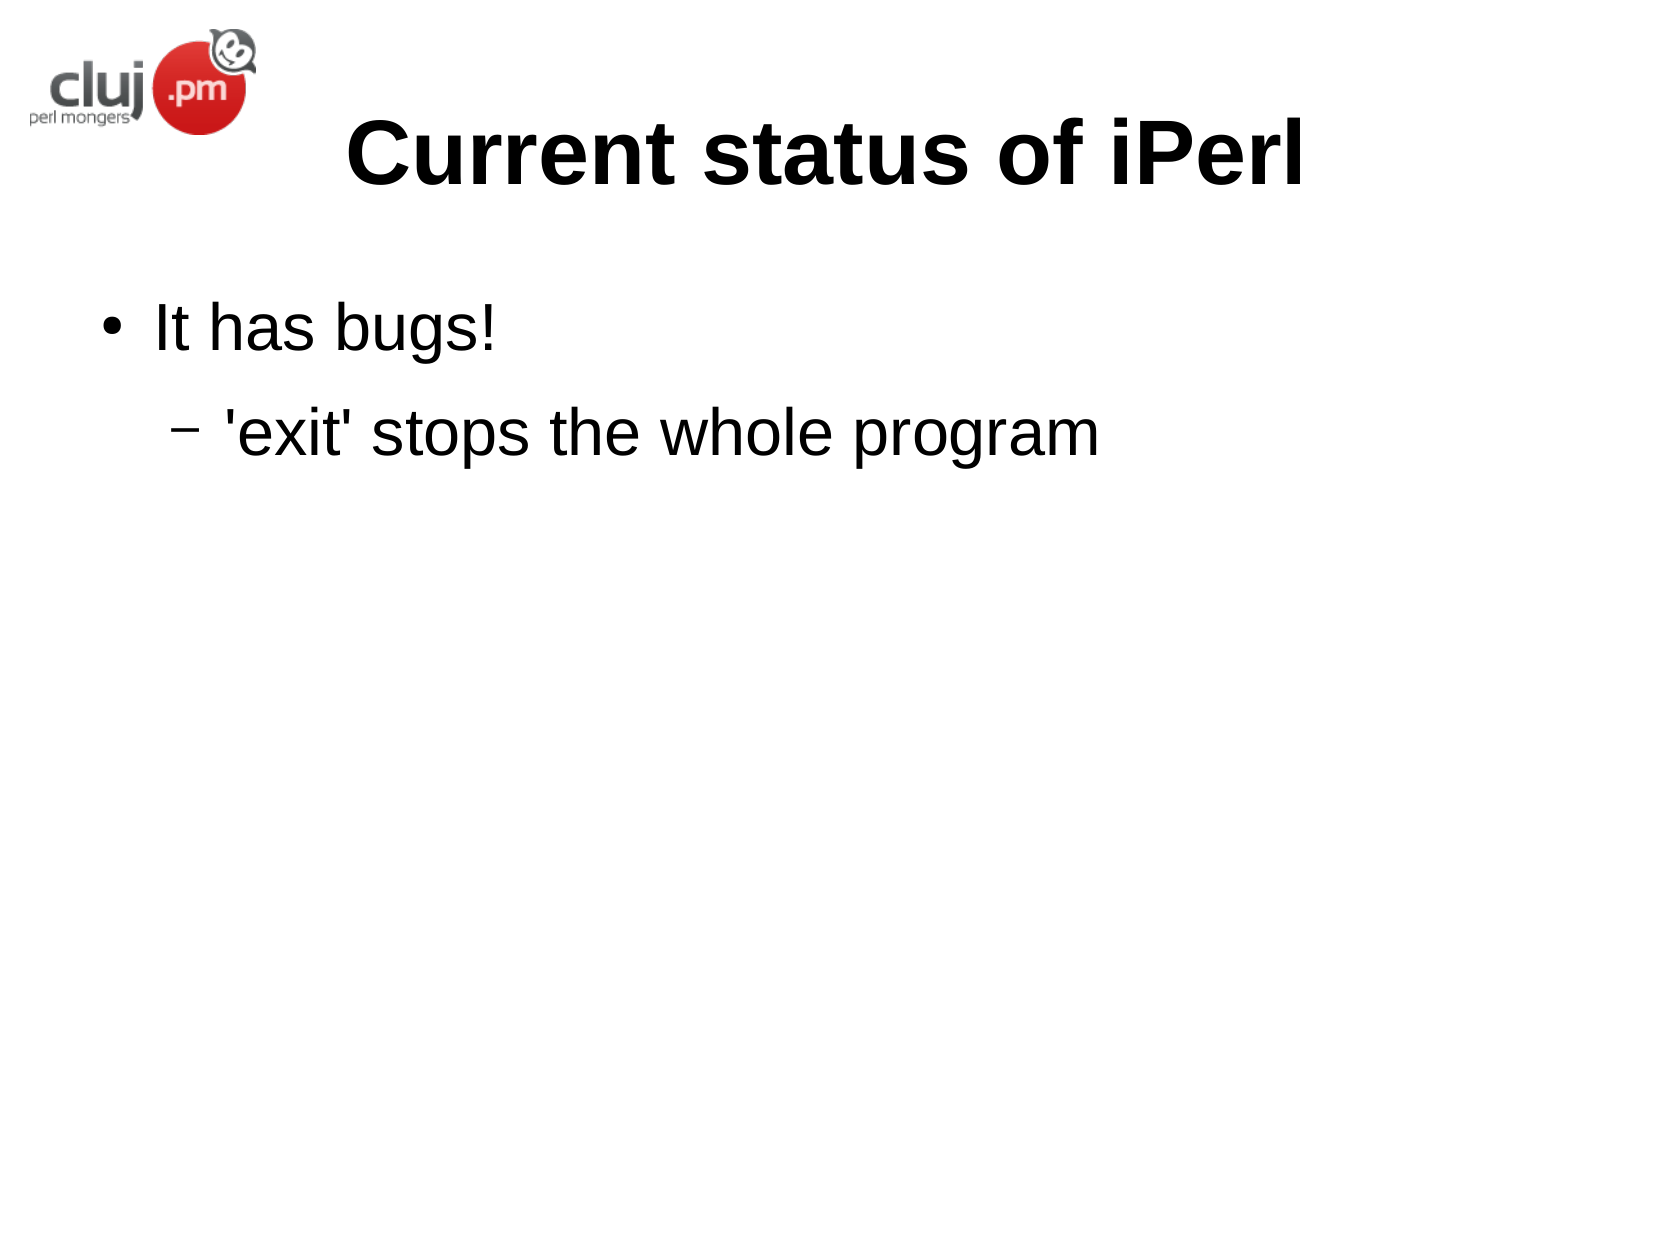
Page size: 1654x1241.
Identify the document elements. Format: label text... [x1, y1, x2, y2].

list It has bugs! 'exit' stops the whole program [82, 290, 1538, 1171]
picture [30, 29, 256, 135]
title Current status of iPerl [82, 49, 1571, 257]
